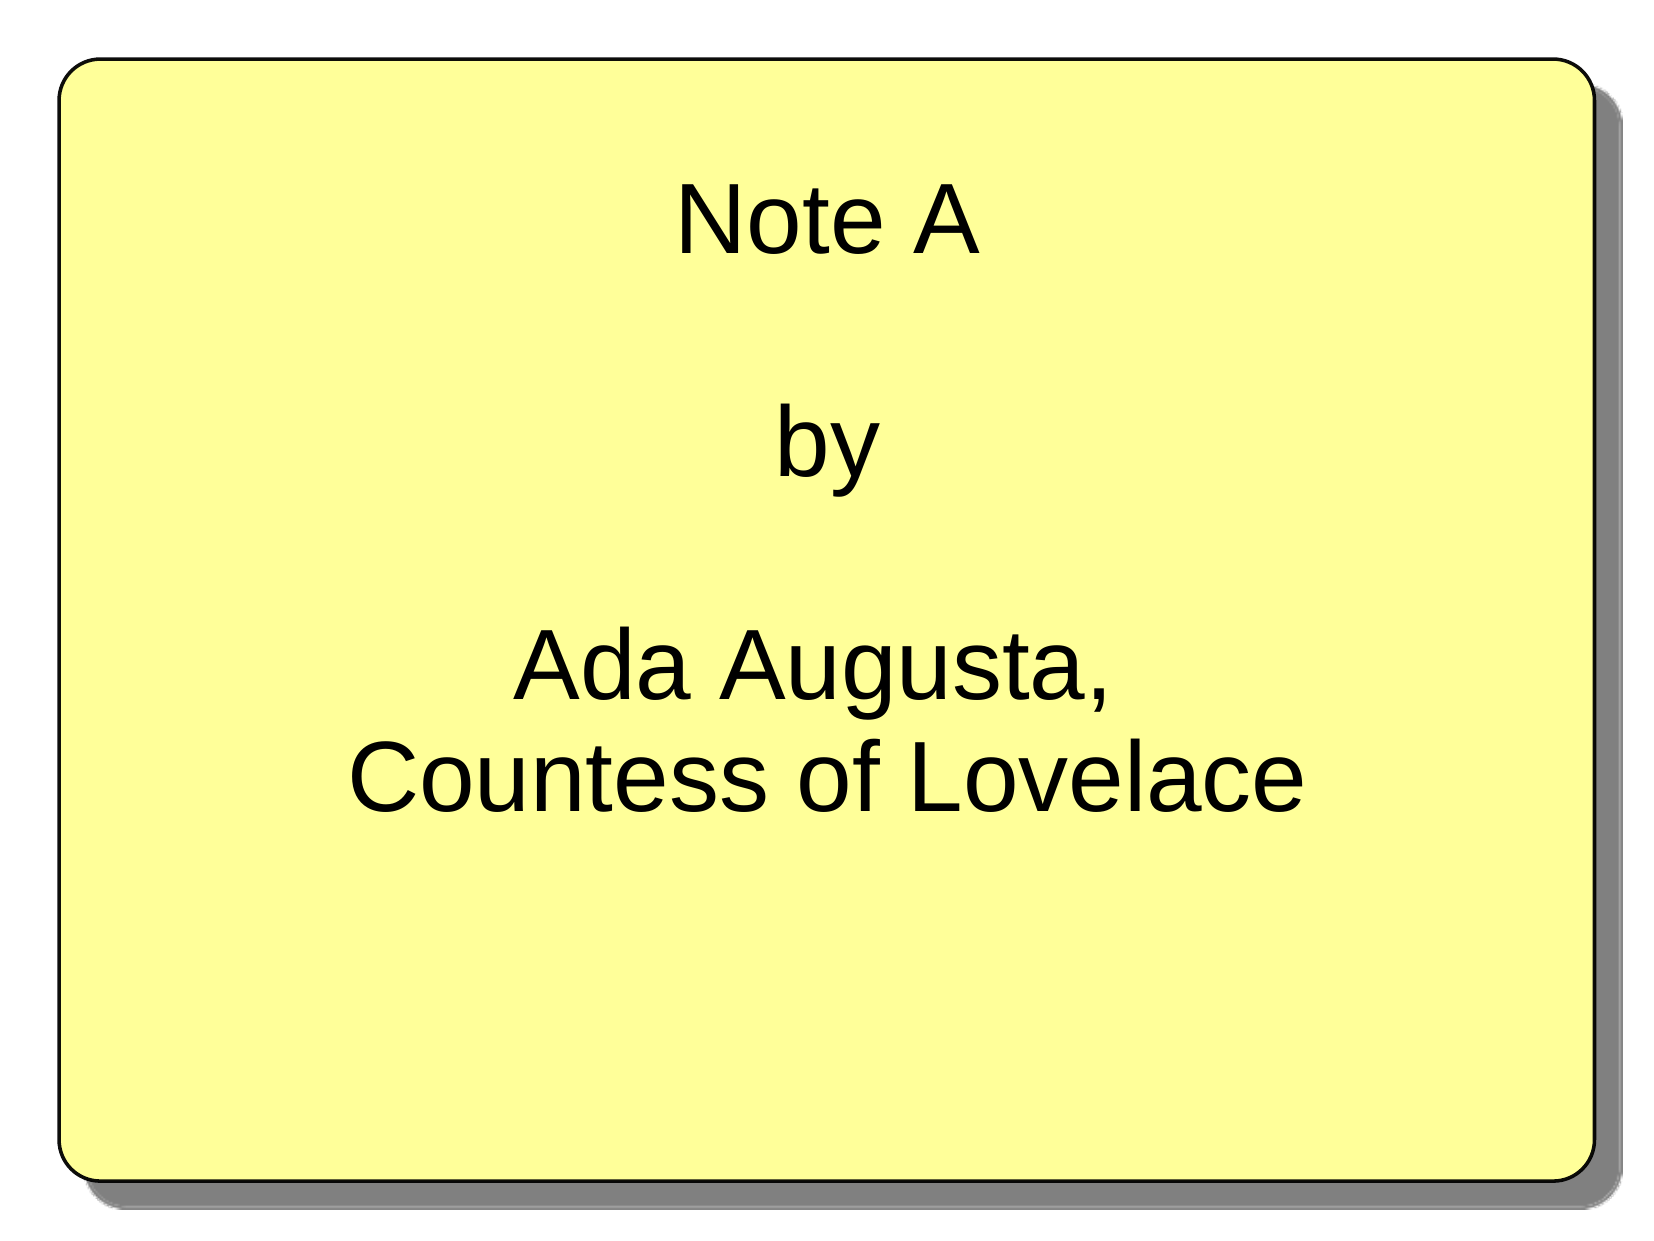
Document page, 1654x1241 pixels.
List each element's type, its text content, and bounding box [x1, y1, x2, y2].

subtitle Note A by Ada Augusta, Countess of Lovelace [121, 88, 1534, 1126]
